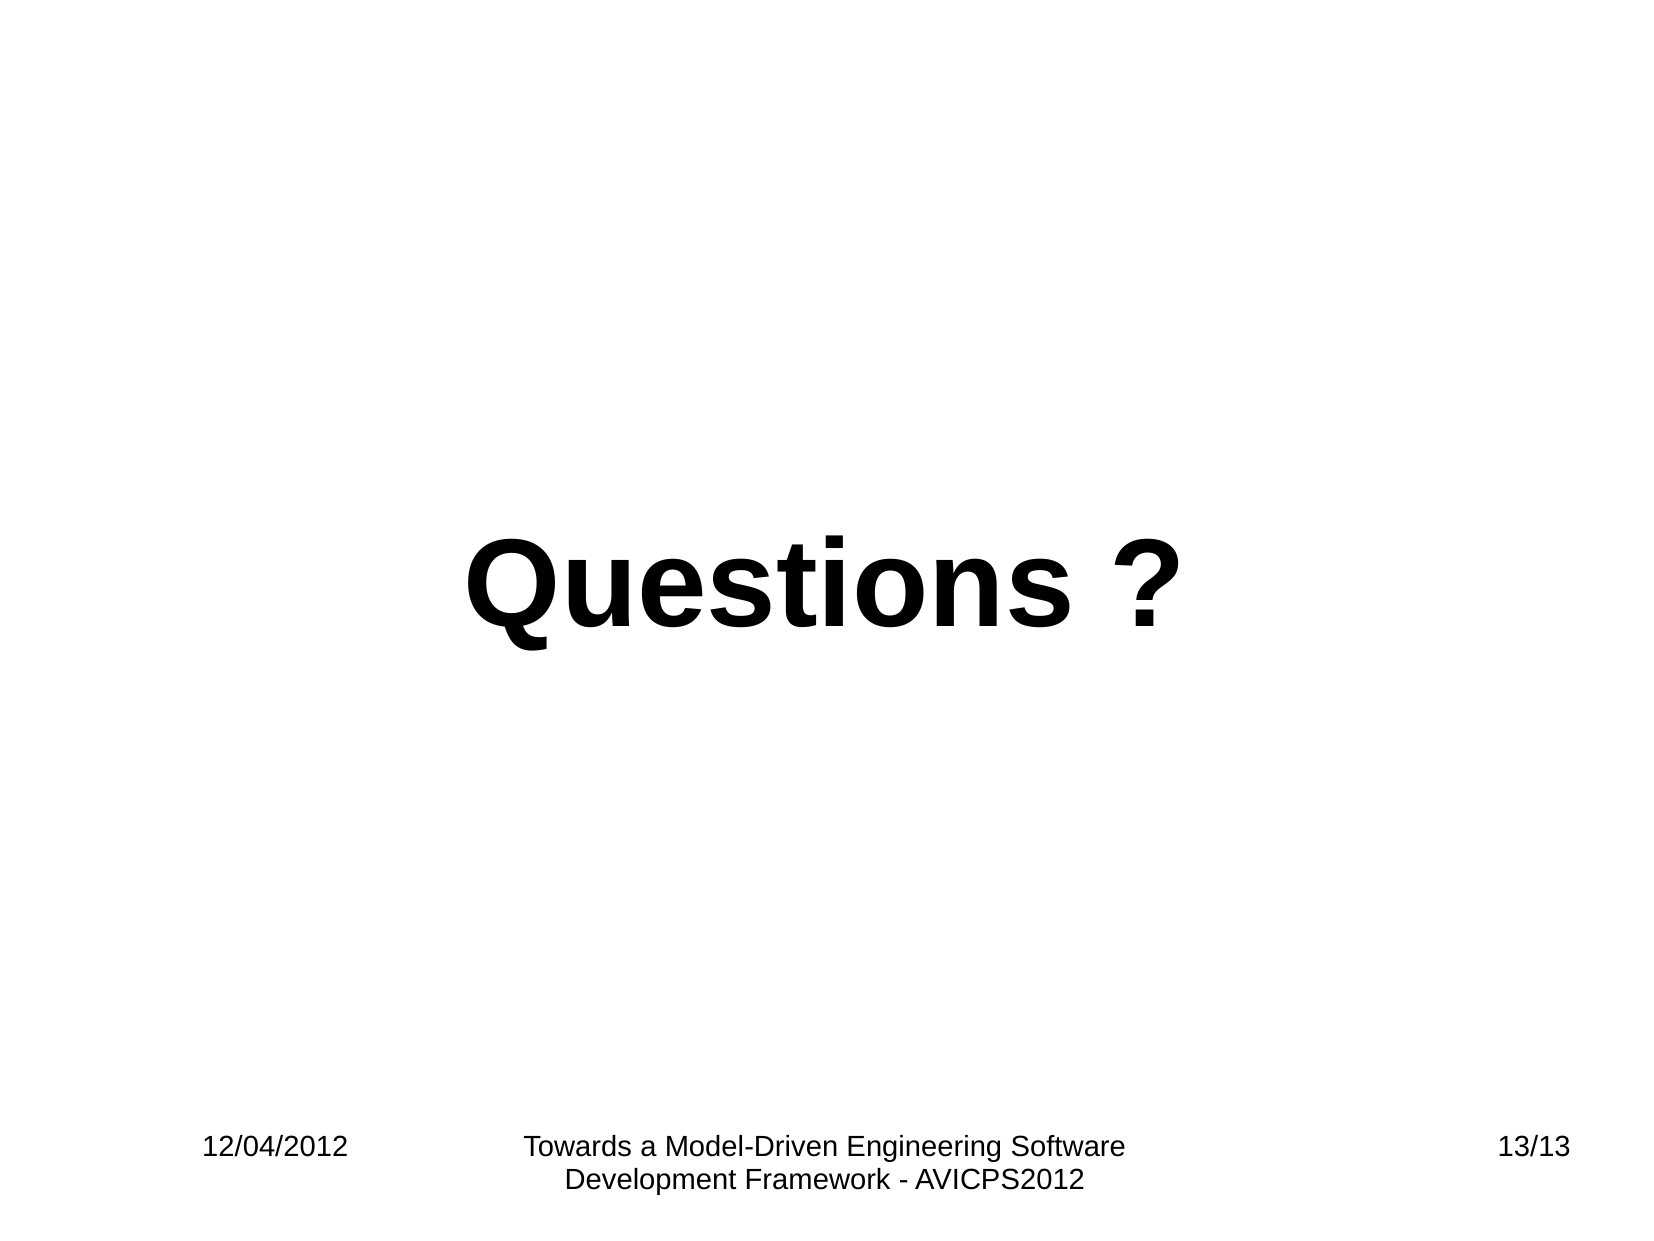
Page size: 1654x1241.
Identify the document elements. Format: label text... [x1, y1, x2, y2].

title Questions ? [30, 357, 1621, 811]
